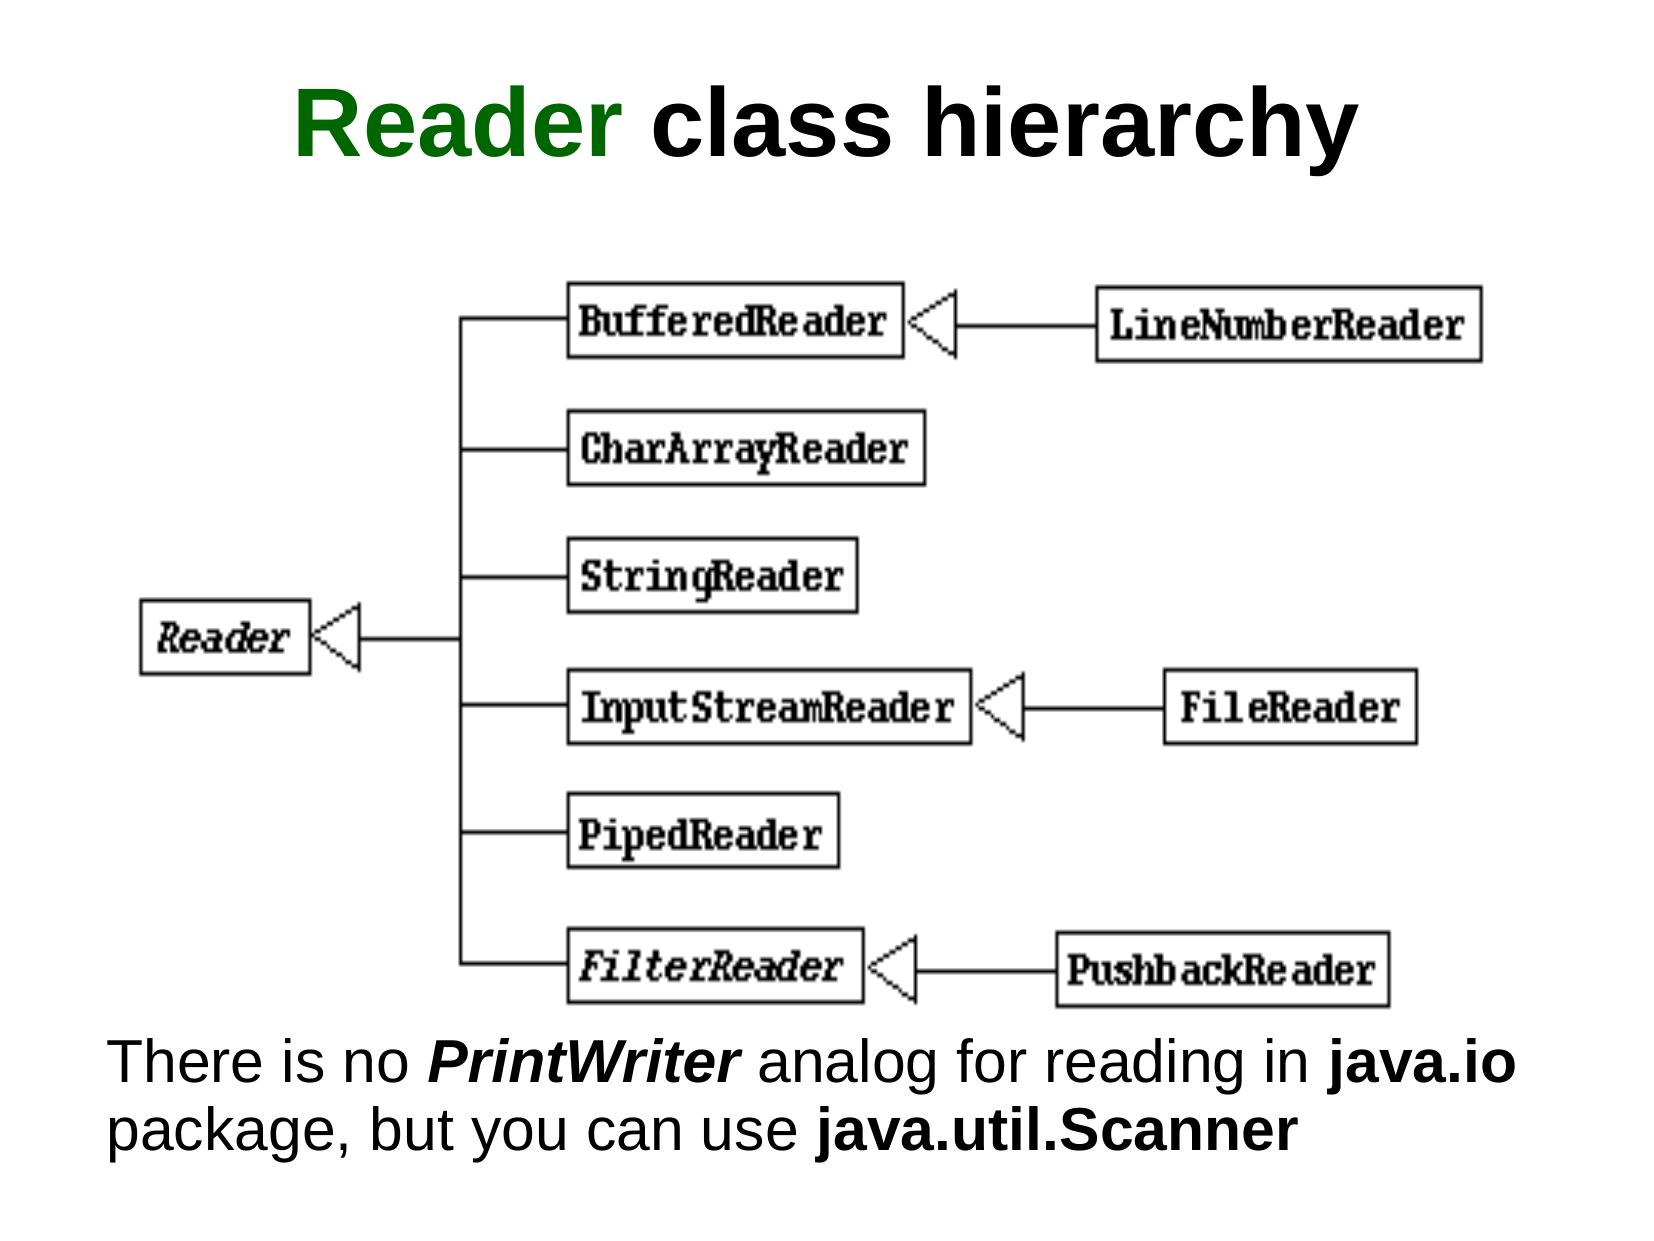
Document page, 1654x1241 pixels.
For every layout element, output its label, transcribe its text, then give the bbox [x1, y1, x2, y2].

picture [82, 256, 1536, 1052]
list There is no PrintWriter analog for reading in java.io package, but you can use java.util.Scanner [106, 1027, 1595, 1217]
title Reader class hierarchy [82, 49, 1571, 196]
